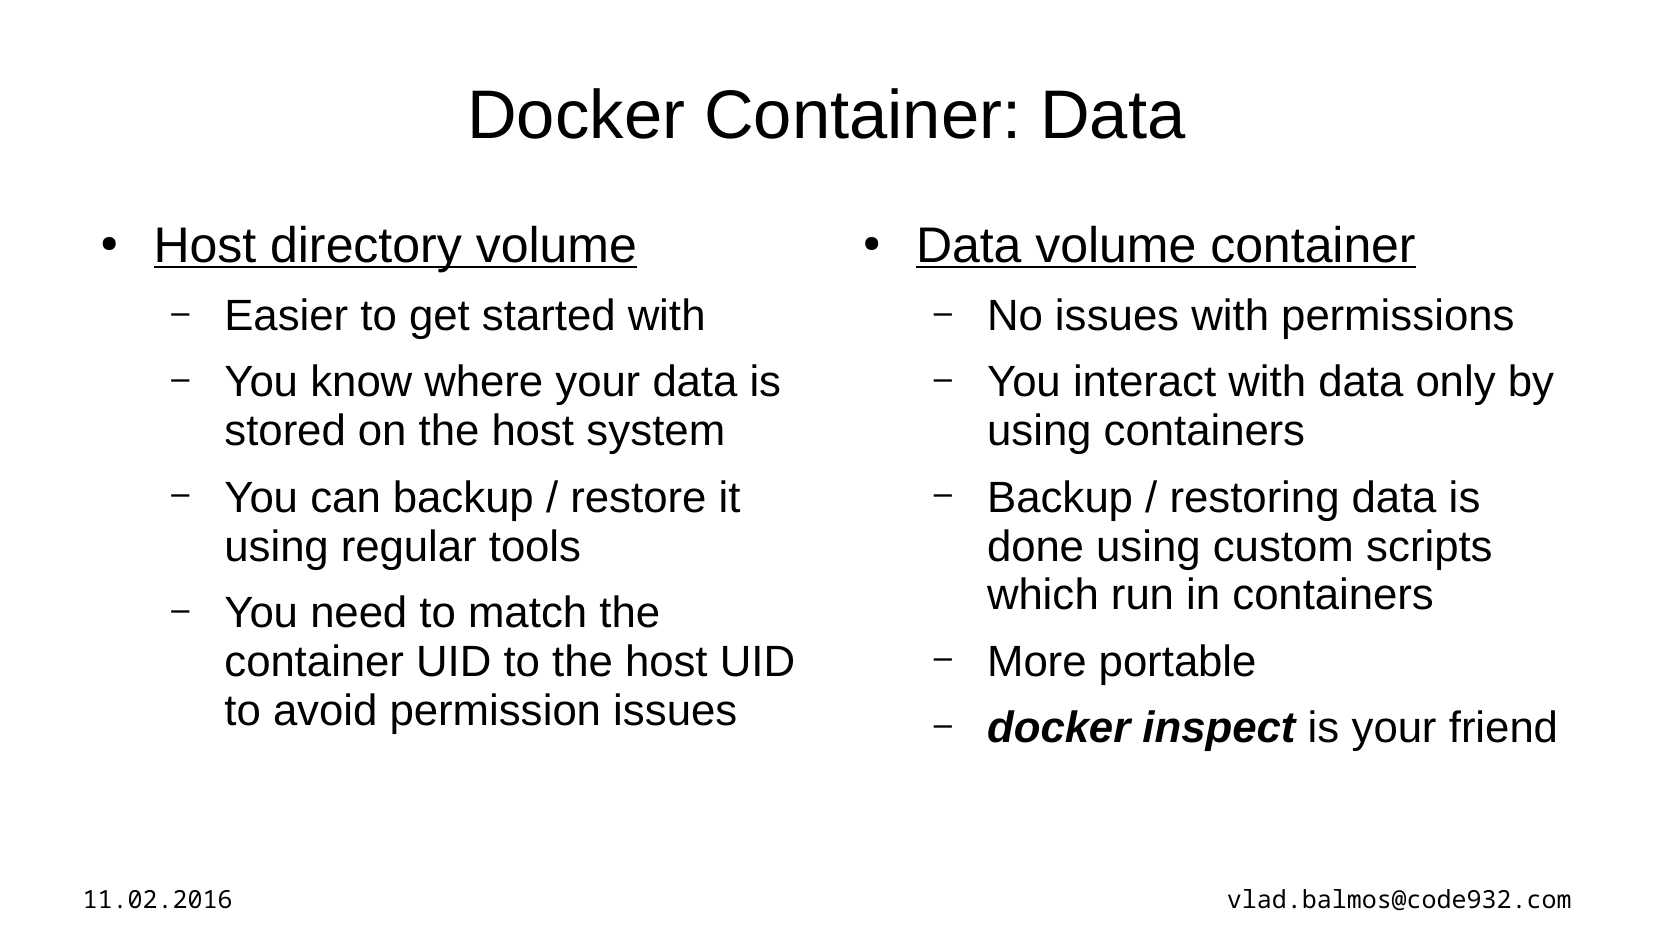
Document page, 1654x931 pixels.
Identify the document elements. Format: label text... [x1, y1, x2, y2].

list Data volume container No issues with permissions You interact with data only by using containers Backup / restoring data is done using custom scripts which run in containers More portable docker inspect is your friend [845, 217, 1572, 758]
list Host directory volume Easier to get started with You know where your data is stored on the host system You can backup / restore it using regular tools You need to match the container UID to the host UID to avoid permission issues [82, 217, 809, 758]
title Docker Container: Data [82, 37, 1571, 193]
